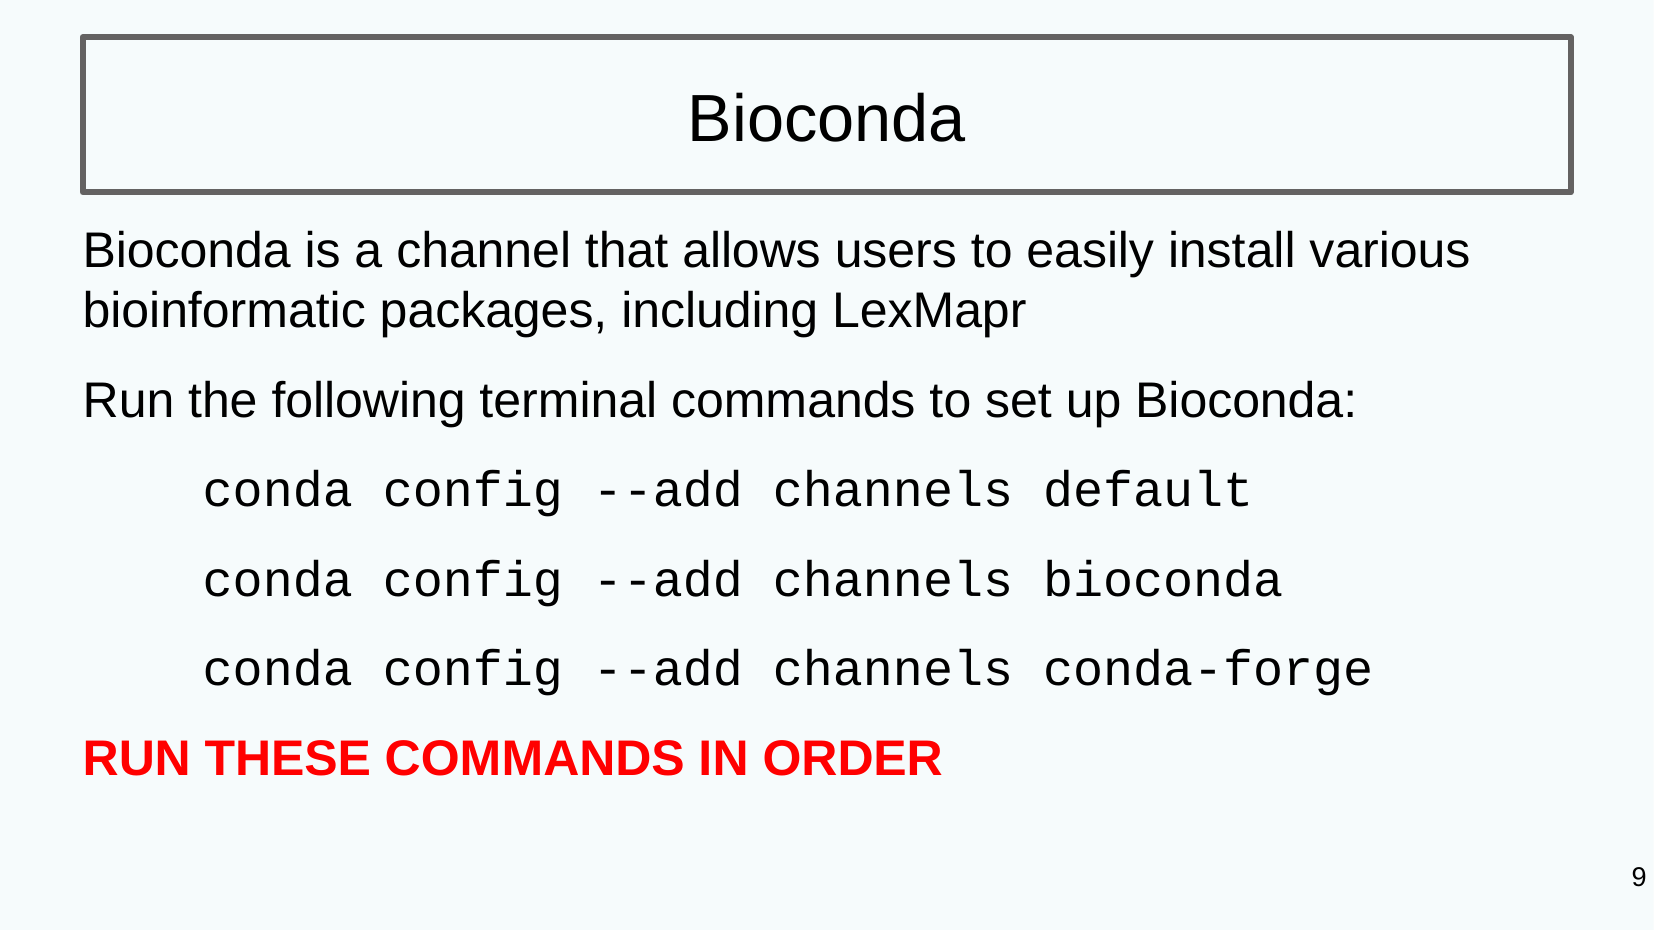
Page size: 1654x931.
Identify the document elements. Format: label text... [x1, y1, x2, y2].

text_box Bioconda is a channel that allows users to easily install various bioinformatic packages, including LexMapr Run the following terminal commands to set up Bioconda: conda config --add channels default conda config --add channels bioconda conda config --add channels conda-forge RUN THESE COMMANDS IN ORDER [82, 217, 1571, 757]
text_box Bioconda [82, 37, 1571, 193]
slide_number <number> [1547, 859, 1647, 931]
